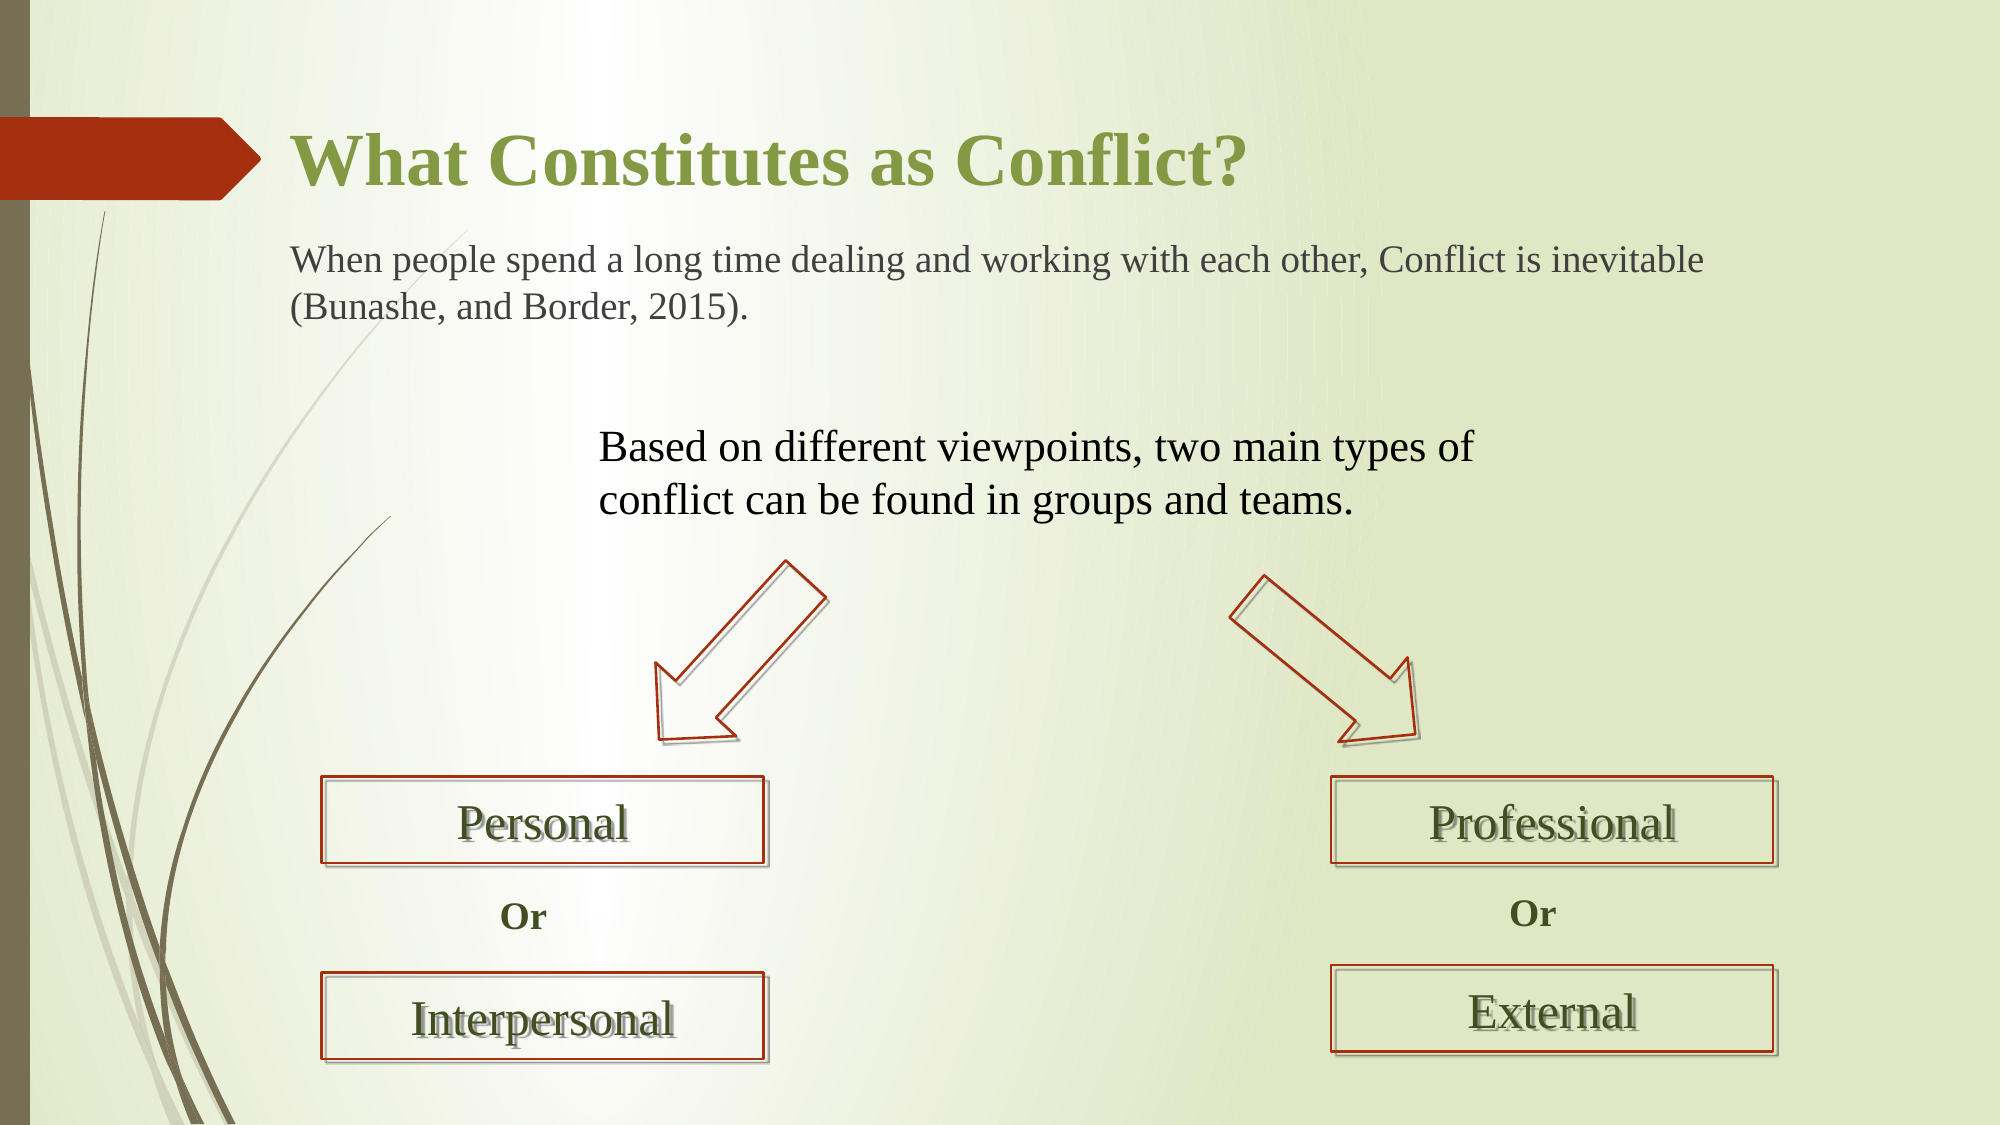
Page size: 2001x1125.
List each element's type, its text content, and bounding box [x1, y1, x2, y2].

text_box Or [1494, 880, 1610, 942]
title What Constitutes as Conflict? [274, 102, 1297, 219]
text_box Based on different viewpoints, two main types of conflict can be found in groups and teams. [583, 409, 1553, 532]
list When people spend a long time dealing and working with each other, Conflict is inevitable (Bunashe, and Border, 2015). [274, 226, 1738, 364]
text_box Or [484, 883, 601, 945]
text_box Interpersonal [321, 972, 764, 1059]
text_box Professional [1331, 776, 1774, 863]
text_box Personal [321, 776, 764, 863]
text_box External [1331, 965, 1774, 1052]
